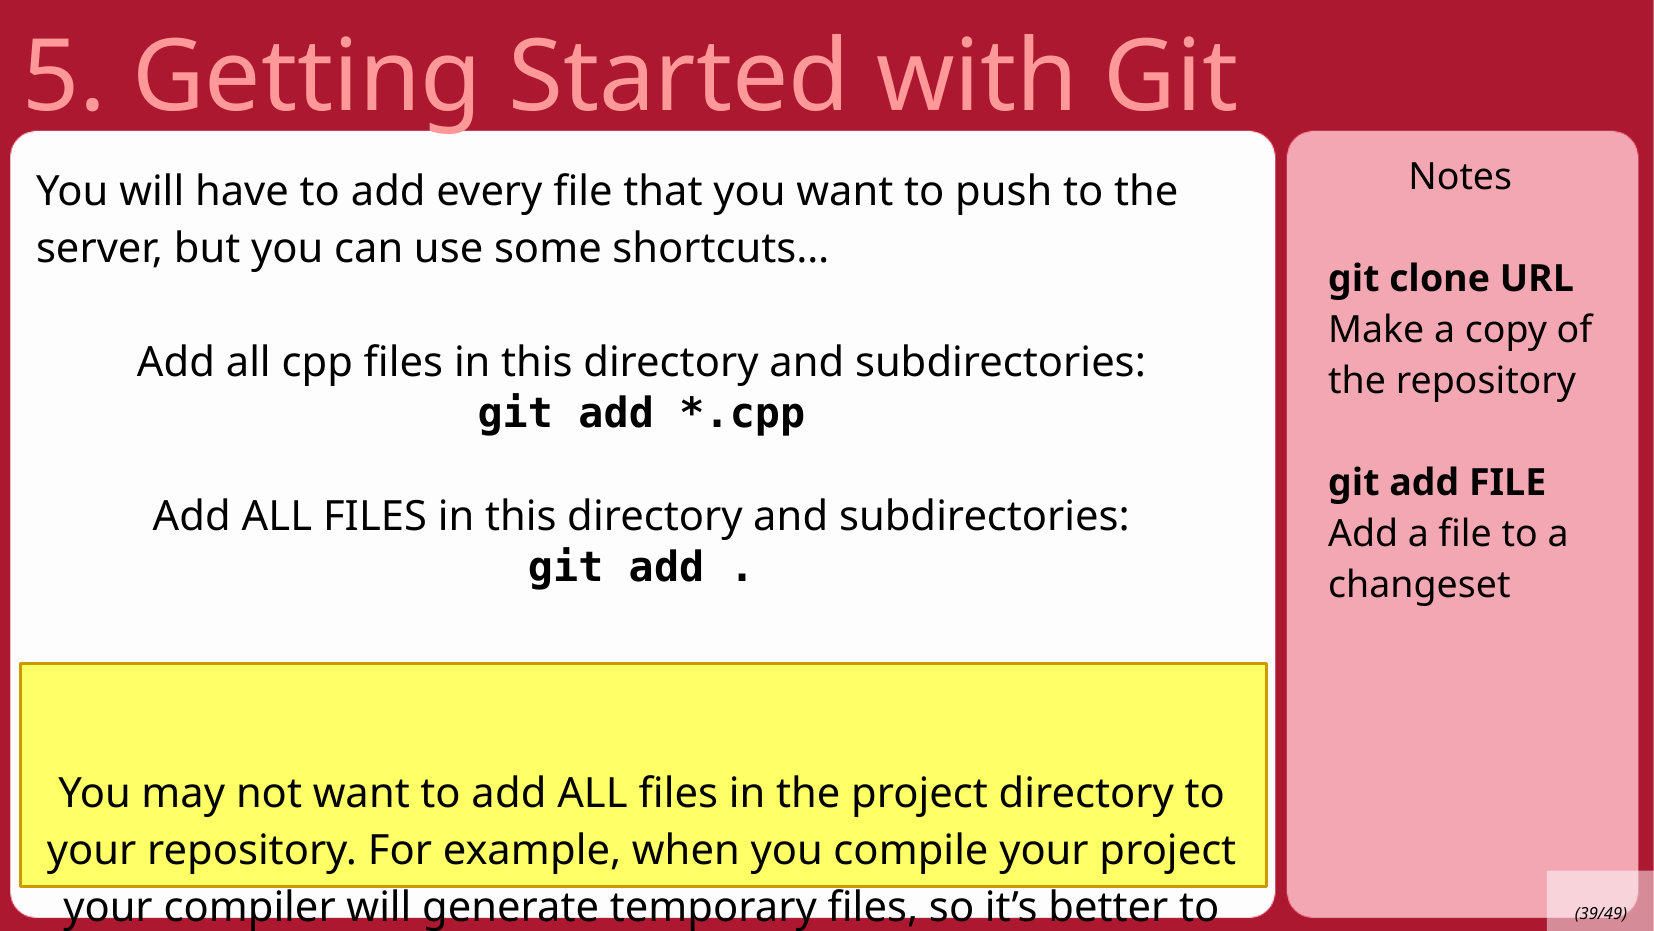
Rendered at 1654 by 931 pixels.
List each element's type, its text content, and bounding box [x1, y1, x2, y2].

text_box (<number>/49) [1546, 877, 1654, 931]
picture [254, 901, 267, 918]
picture [0, 0, 1654, 931]
text_box [20, 663, 1267, 887]
text_box Notes git clone URL Make a copy of the repository git add FILE Add a file to a changeset [1290, 141, 1631, 536]
text_box You will have to add every file that you want to push to the server, but you can use some shortcuts… Add all cpp files in this directory and subdirectories: git add *.cpp Add ALL FILES in this directory and subdirectories: git add . You may not want to add ALL files in the project directory to your repository. For example, when you compile your project your compiler will generate temporary files, so it’s better to add all “.cpp files” and all “.hpp files” instead of add “all files”. [35, 161, 1248, 871]
picture [428, 901, 440, 918]
picture [694, 901, 707, 918]
title 5. Getting Started with Git [22, 7, 1511, 136]
